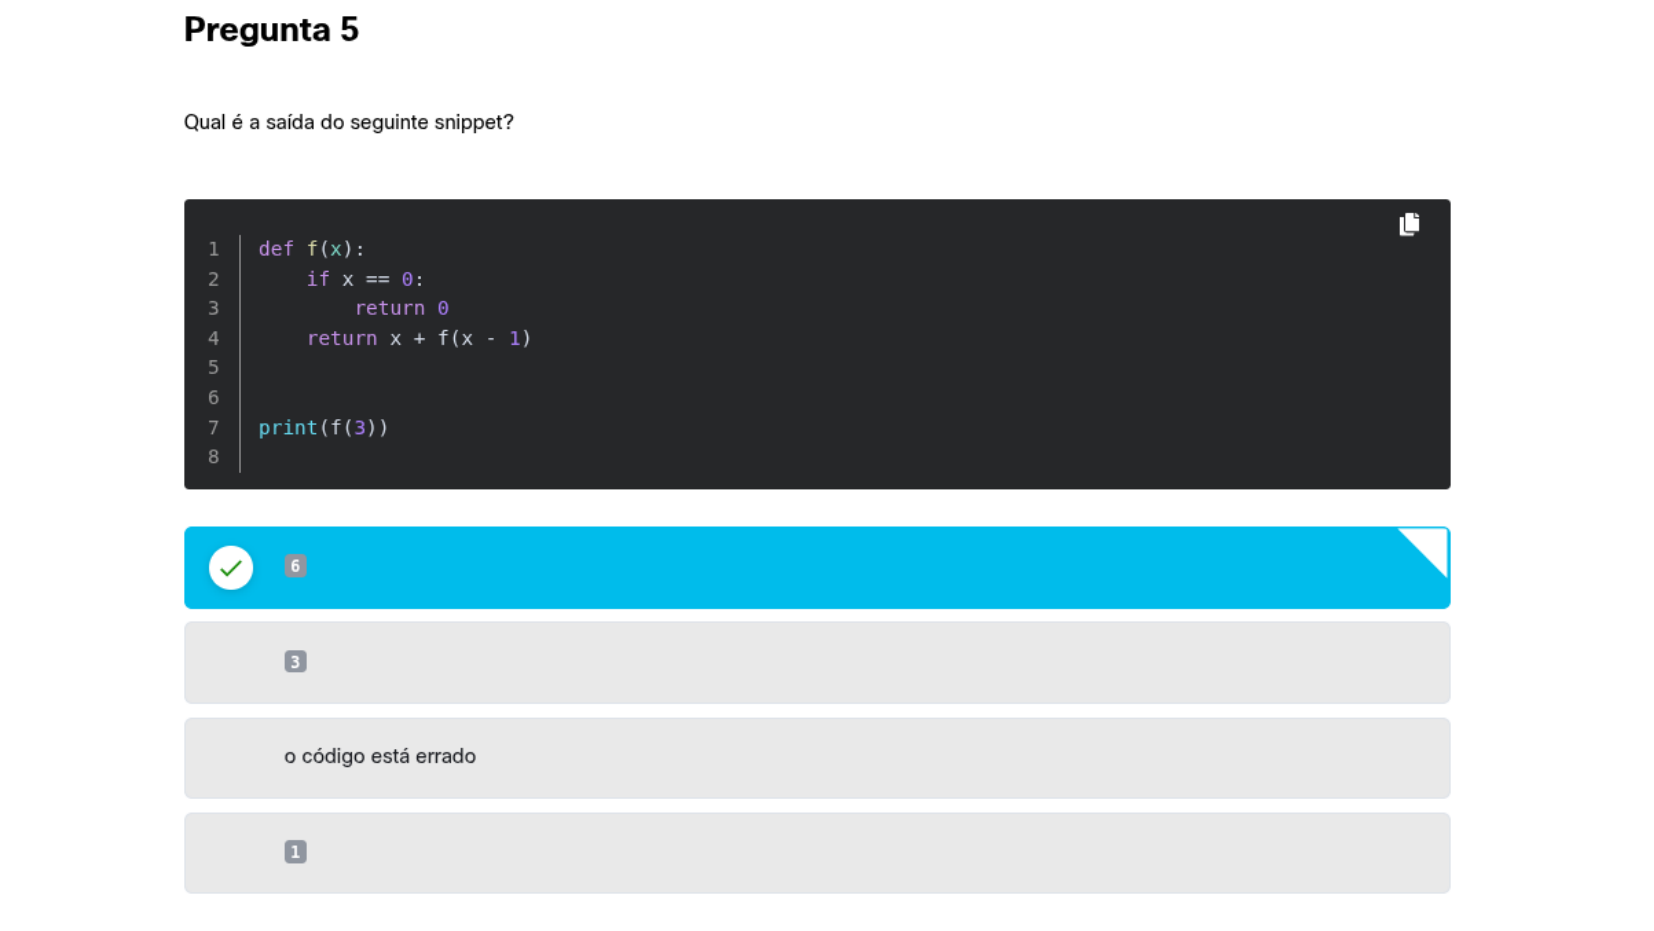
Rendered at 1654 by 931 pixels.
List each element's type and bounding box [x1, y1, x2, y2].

picture [168, 0, 1488, 931]
